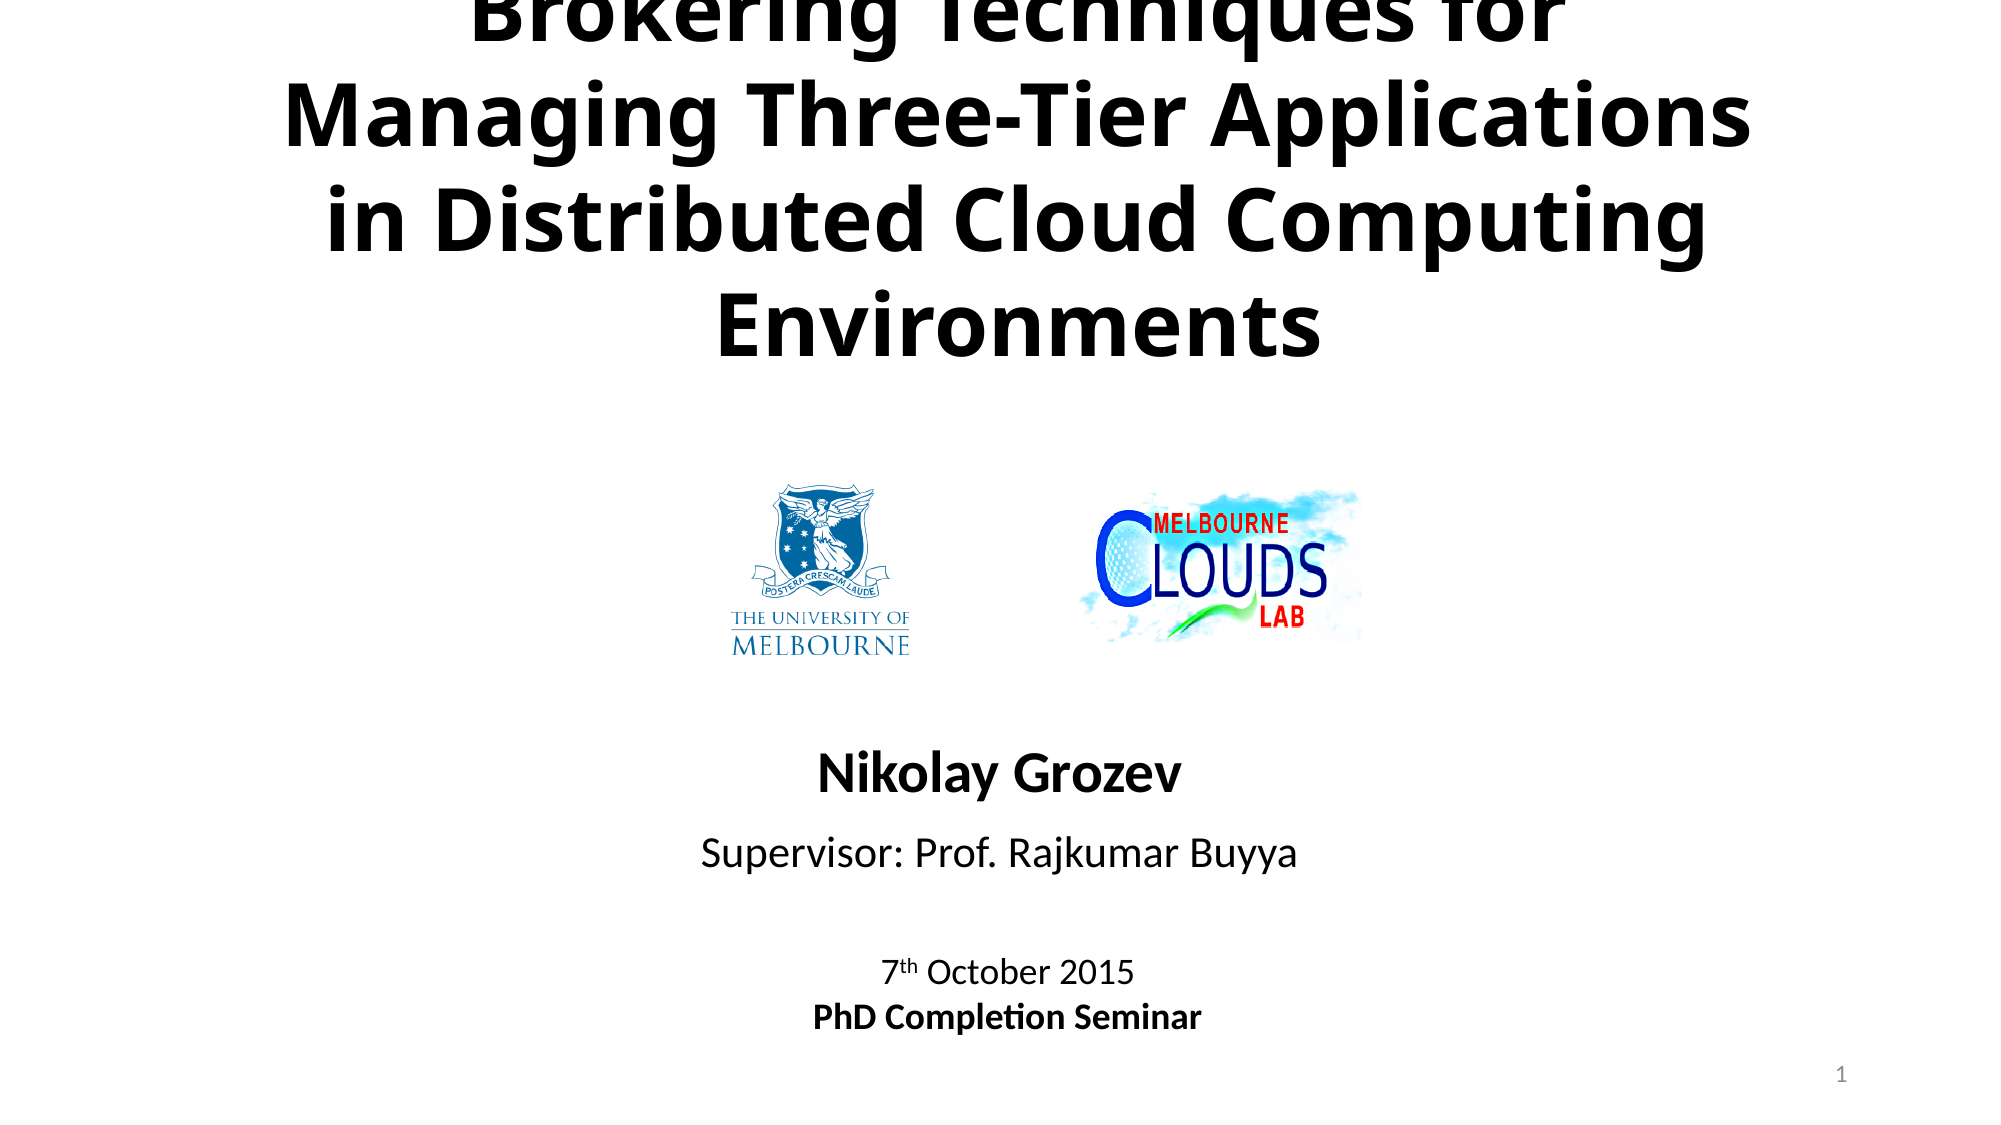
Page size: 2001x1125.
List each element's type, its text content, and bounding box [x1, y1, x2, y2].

picture [1072, 486, 1362, 642]
picture [731, 484, 909, 655]
subtitle Nikolay Grozev Supervisor: Prof. Rajkumar Buyya [249, 725, 1750, 885]
slide_number <number> [1412, 1042, 1863, 1103]
title Brokering Techniques for Managing Three-Tier Applications in Distributed Cloud Computing Environments [223, 81, 1812, 382]
text_box 7th October 2015 PhD Completion Seminar [798, 940, 1218, 1046]
